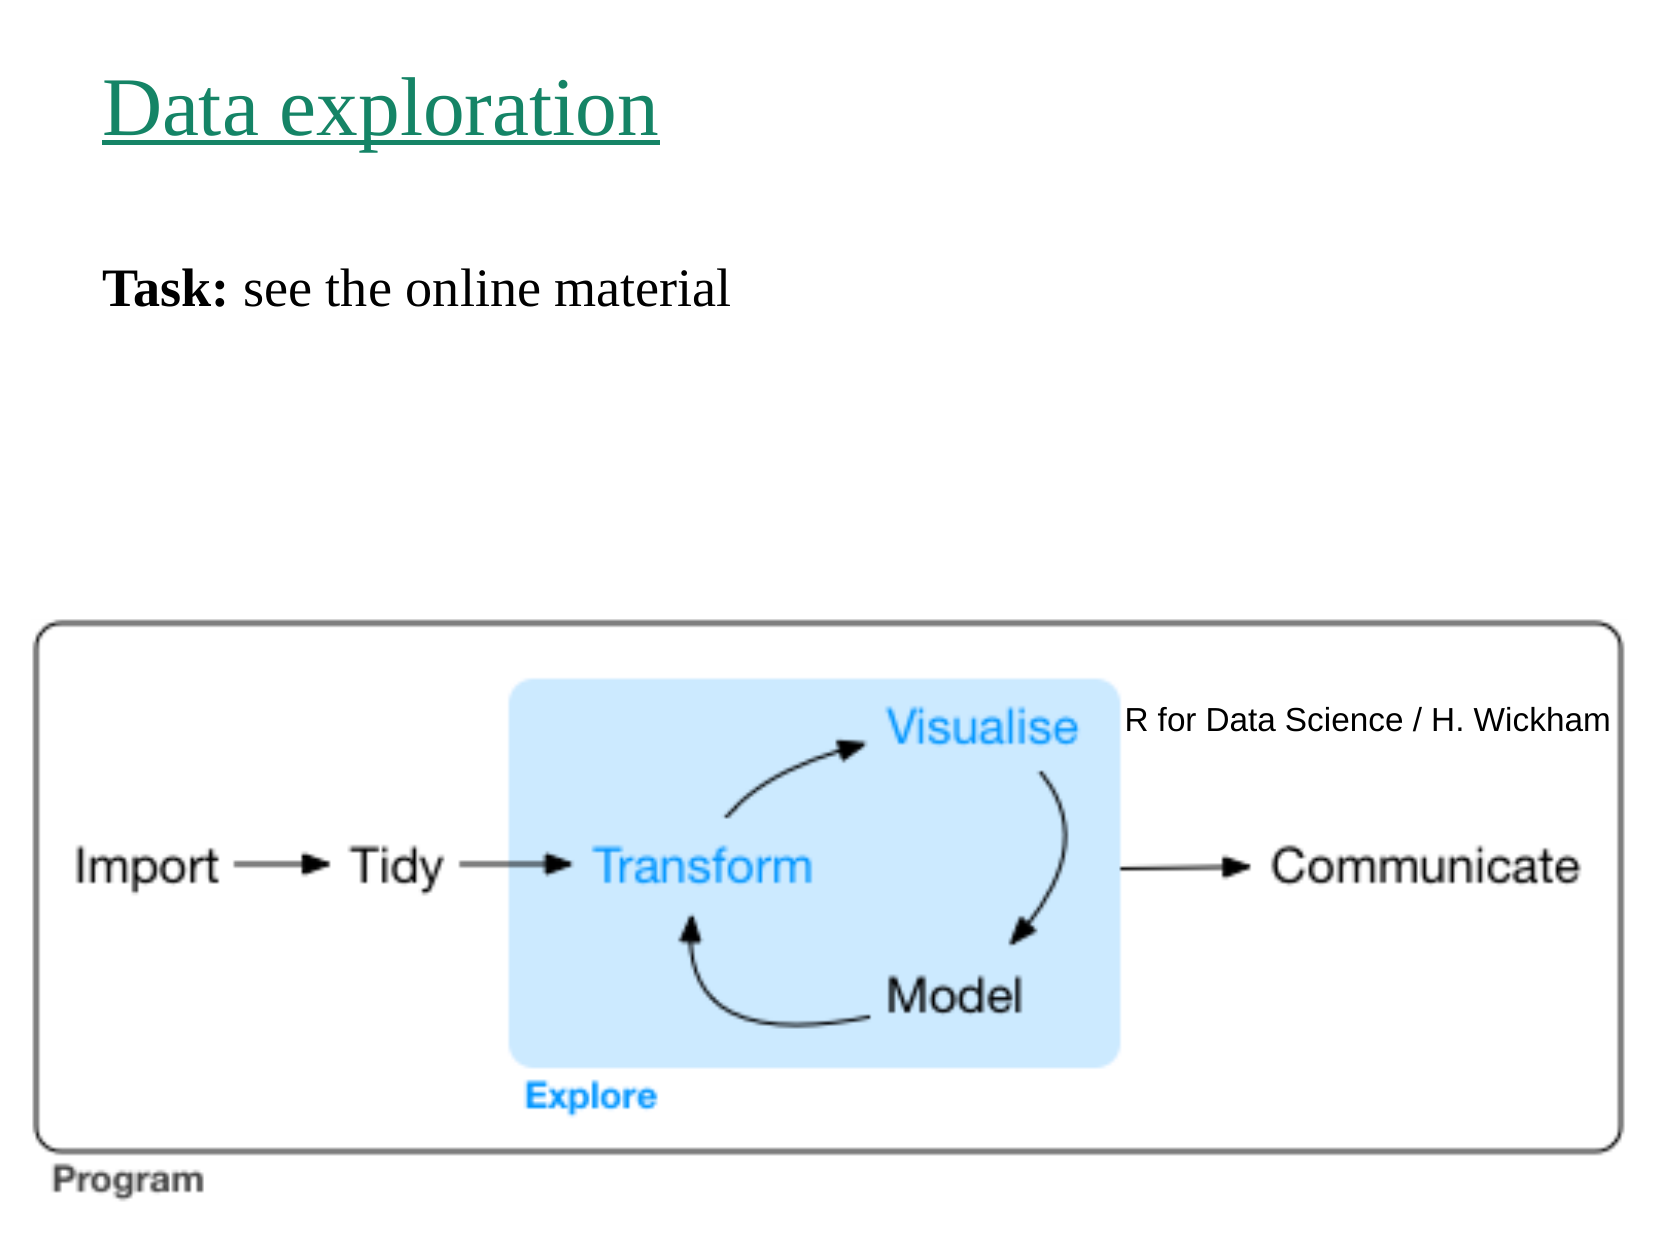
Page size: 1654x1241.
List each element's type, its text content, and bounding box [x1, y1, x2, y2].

text_box R for Data Science / H. Wickham [1109, 694, 1640, 756]
text_box Data exploration Task: see the online material [88, 45, 1592, 459]
picture [31, 618, 1628, 1205]
